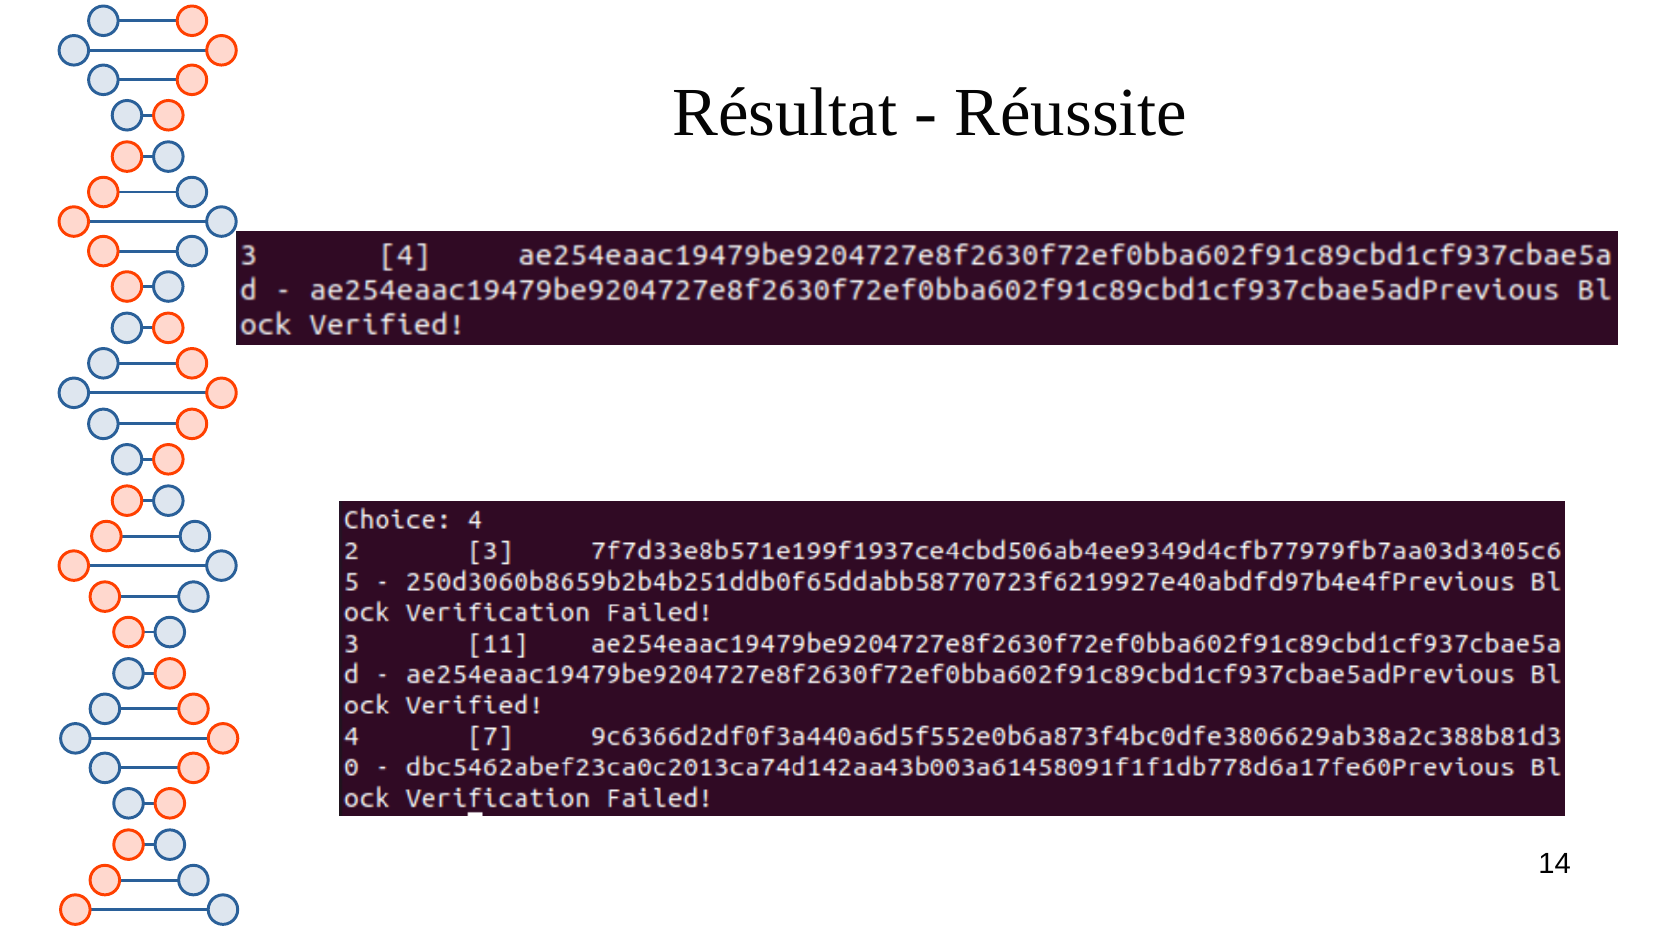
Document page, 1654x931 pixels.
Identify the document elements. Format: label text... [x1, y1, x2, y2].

picture [339, 501, 1565, 816]
title Résultat - Réussite [265, 35, 1595, 189]
picture [236, 231, 1618, 345]
